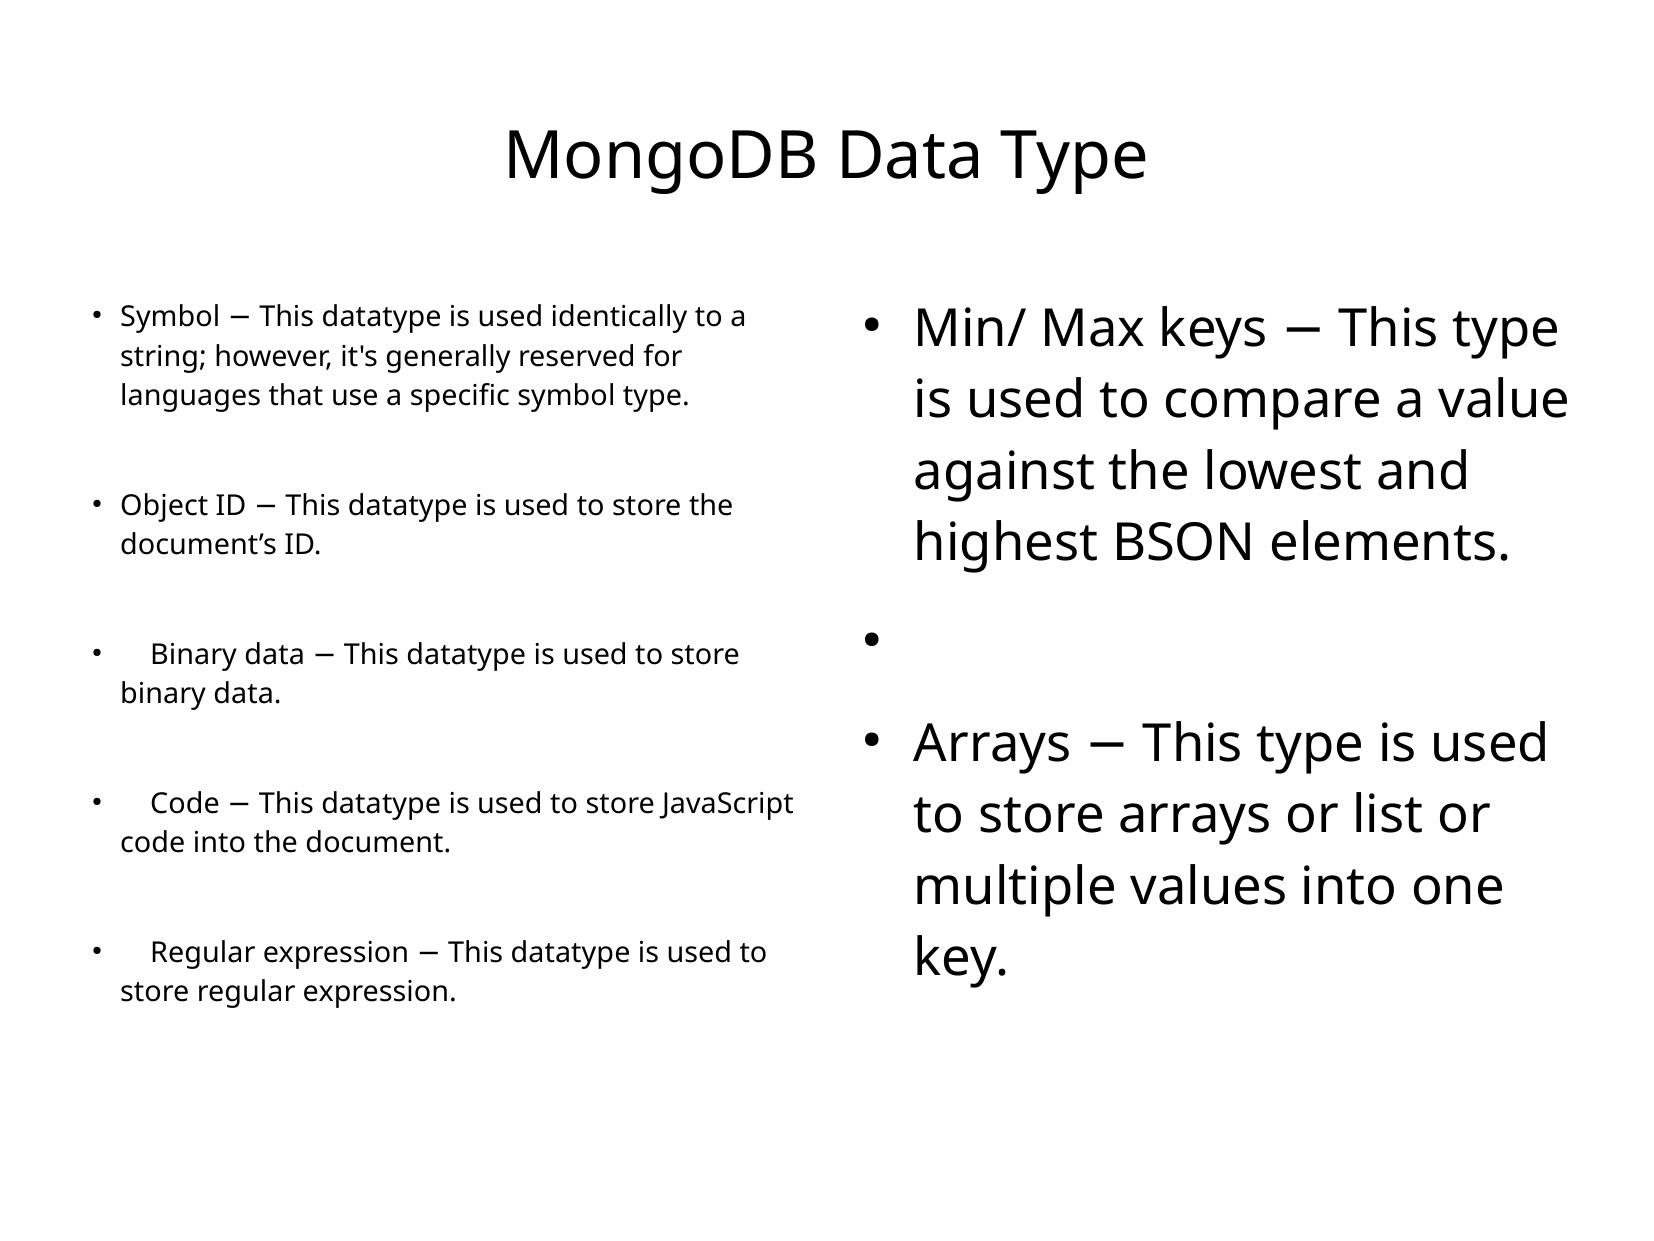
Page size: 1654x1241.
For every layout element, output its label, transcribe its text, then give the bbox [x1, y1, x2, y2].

list Symbol − This datatype is used identically to a string; however, it's generally reserved for languages that use a specific symbol type. Object ID − This datatype is used to store the document’s ID. Binary data − This datatype is used to store binary data. Code − This datatype is used to store JavaScript code into the document. Regular expression − This datatype is used to store regular expression. [82, 296, 809, 1016]
title MongoDB Data Type [82, 49, 1571, 257]
list Min/ Max keys − This type is used to compare a value against the lowest and highest BSON elements. Arrays − This type is used to store arrays or list or multiple values into one key. [845, 290, 1572, 1010]
